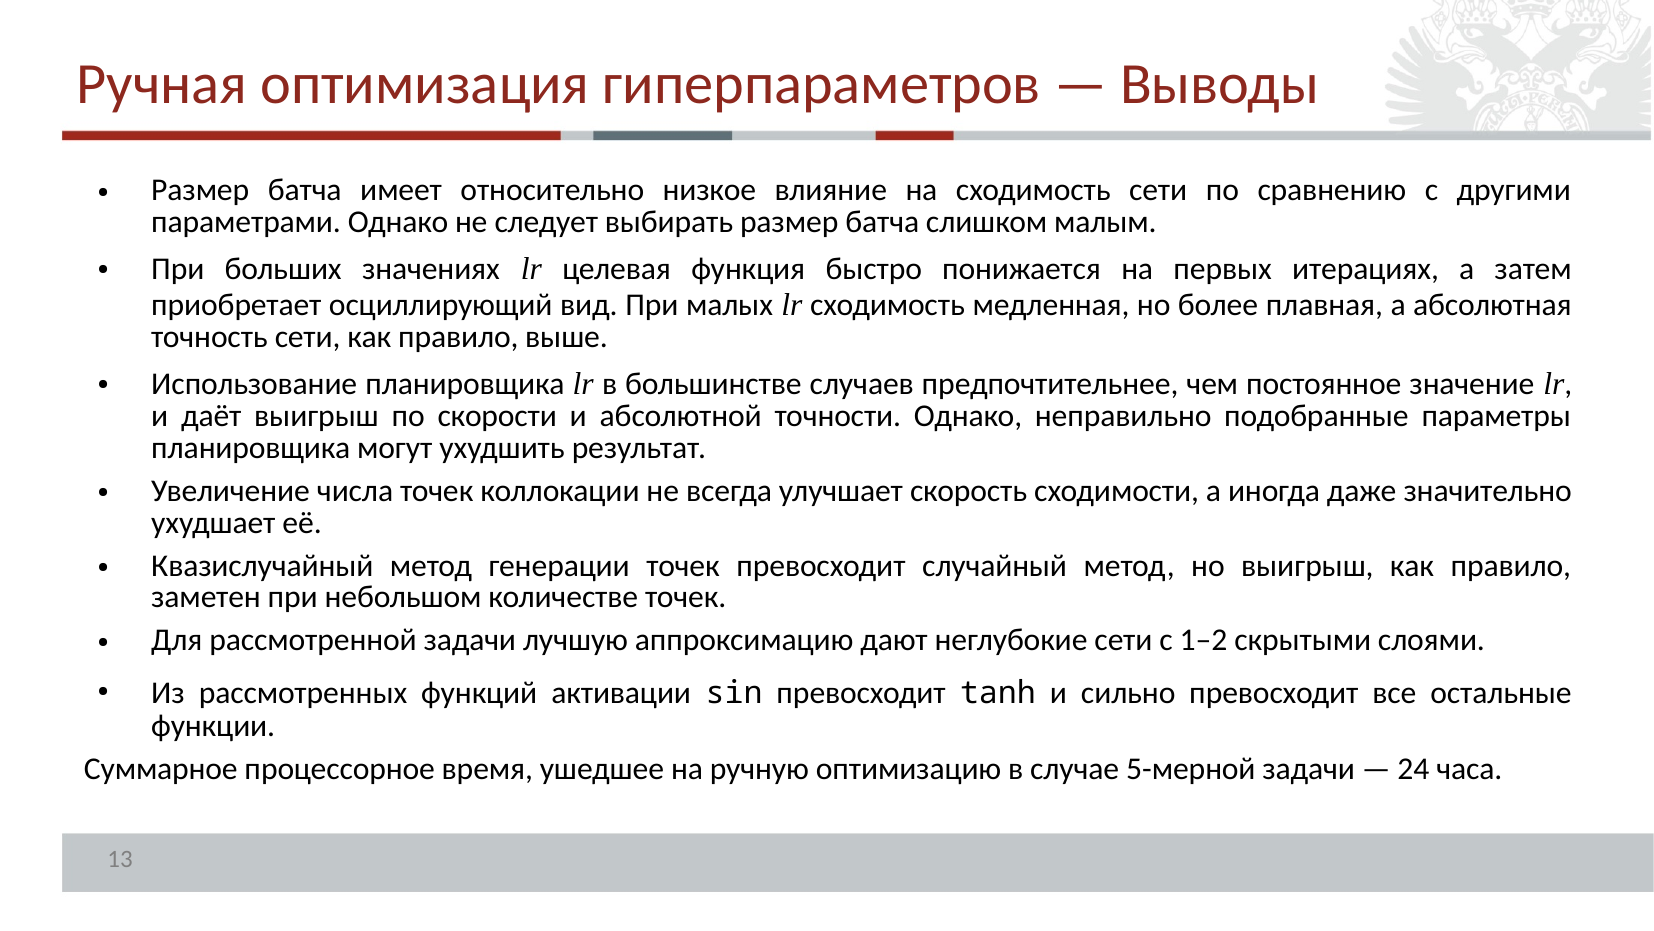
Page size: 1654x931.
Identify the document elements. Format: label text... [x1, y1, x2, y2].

list Размер батча имеет относительно низкое влияние на сходимость сети по сравнению с другими параметрами. Однако не следует выбирать размер батча слишком малым. При больших значениях lr целевая функция быстро понижается на первых итерациях, а затем приобретает осциллирующий вид. При малых lr сходимость медленная, но более плавная, а абсолютная точность сети, как правило, выше. Использование планировщика lr в большинстве случаев предпочтительнее, чем постоянное значение lr, и даёт выигрыш по скорости и абсолютной точности. Однако, неправильно подобранные параметры планировщика могут ухудшить результат. Увеличение числа точек коллокации не всегда улучшает скорость сходимости, а иногда даже значительно ухудшает её. Квазислучайный метод генерации точек превосходит случайный метод, но выигрыш, как правило, заметен при небольшом количестве точек. Для рассмотренной задачи лучшую аппроксимацию дают неглубокие сети с 1–2 скрытыми слоями. Из рассмотренных функций активации sin превосходит tanh и сильно превосходит все остальные функции. Суммарное процессорное время, ушедшее на ручную оптимизацию в случае 5-мерной задачи — 24 часа. [83, 177, 1573, 798]
picture [0, 0, 1654, 931]
title Ручная оптимизация гиперпараметров — Выводы [76, 48, 1565, 130]
